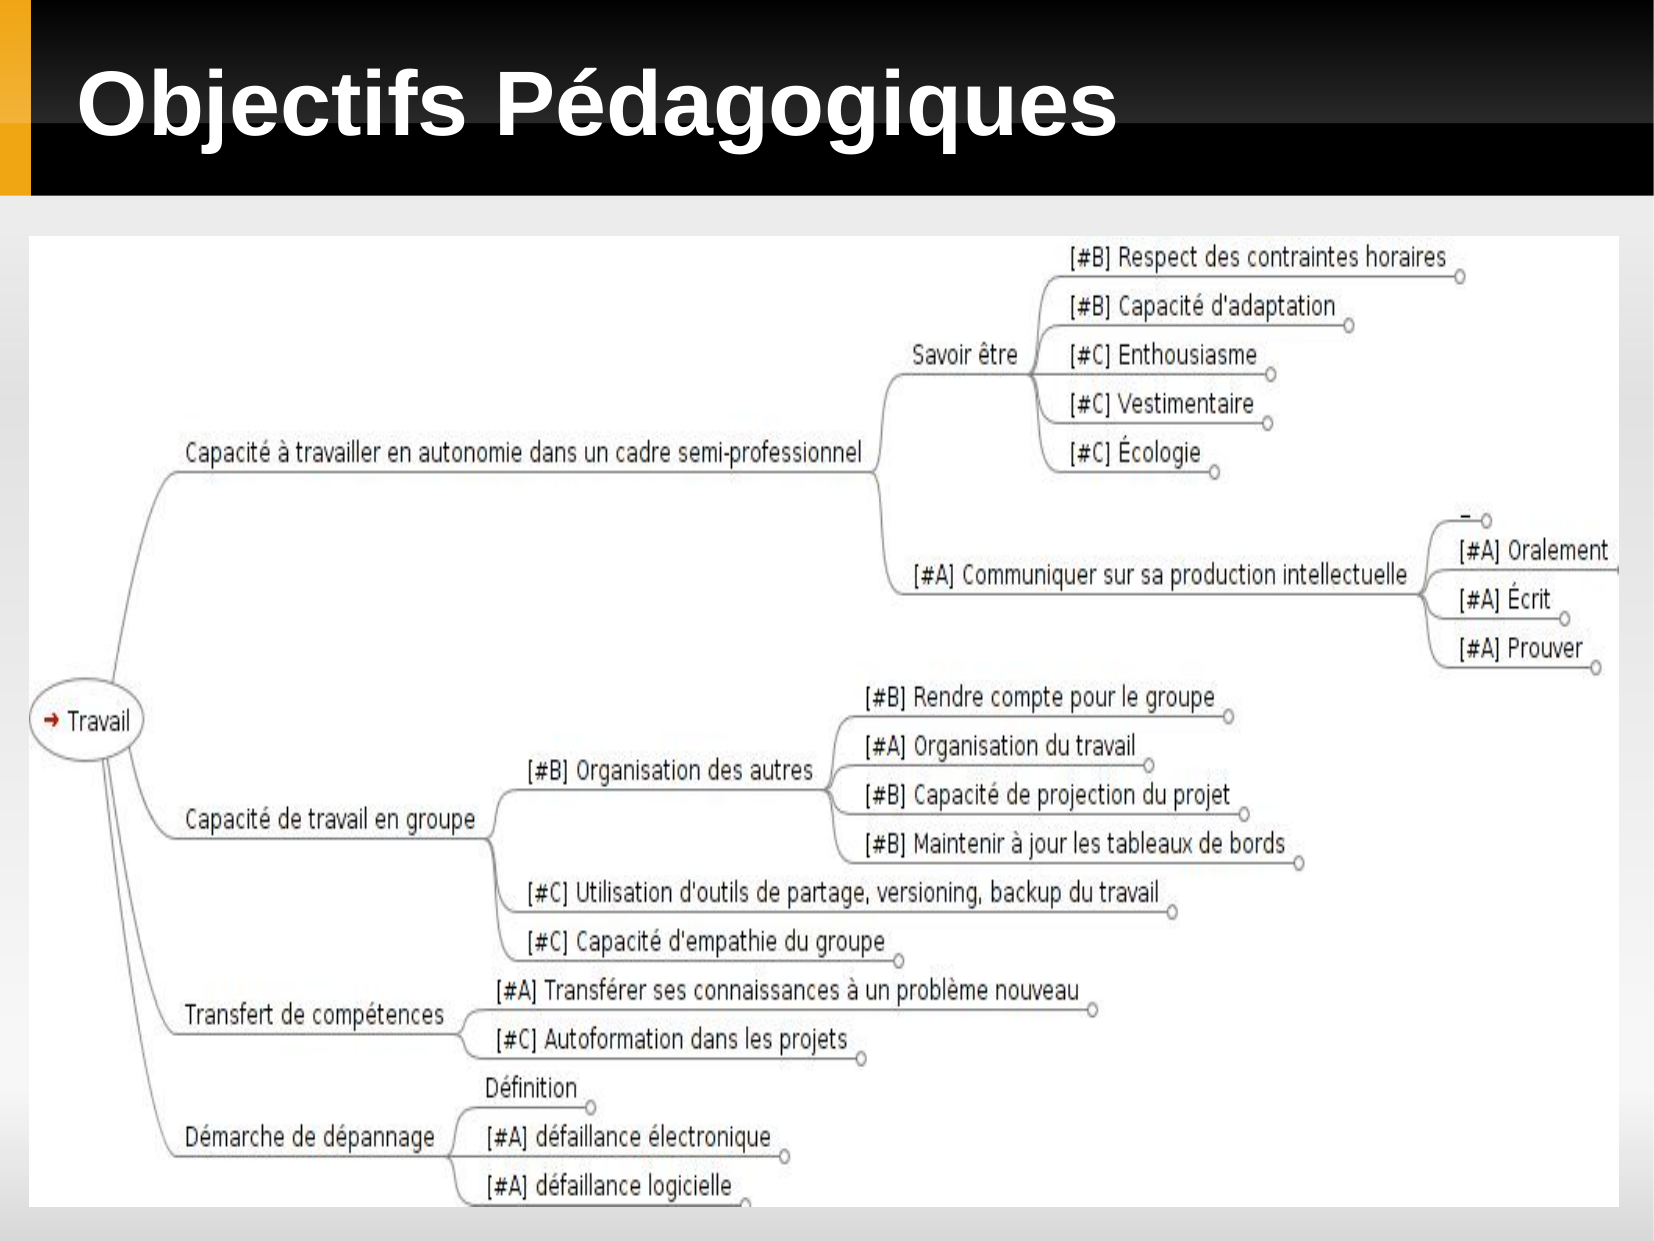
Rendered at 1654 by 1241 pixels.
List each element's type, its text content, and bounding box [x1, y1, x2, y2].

title Objectifs Pédagogiques [76, 0, 1565, 208]
picture [0, 0, 1654, 1241]
